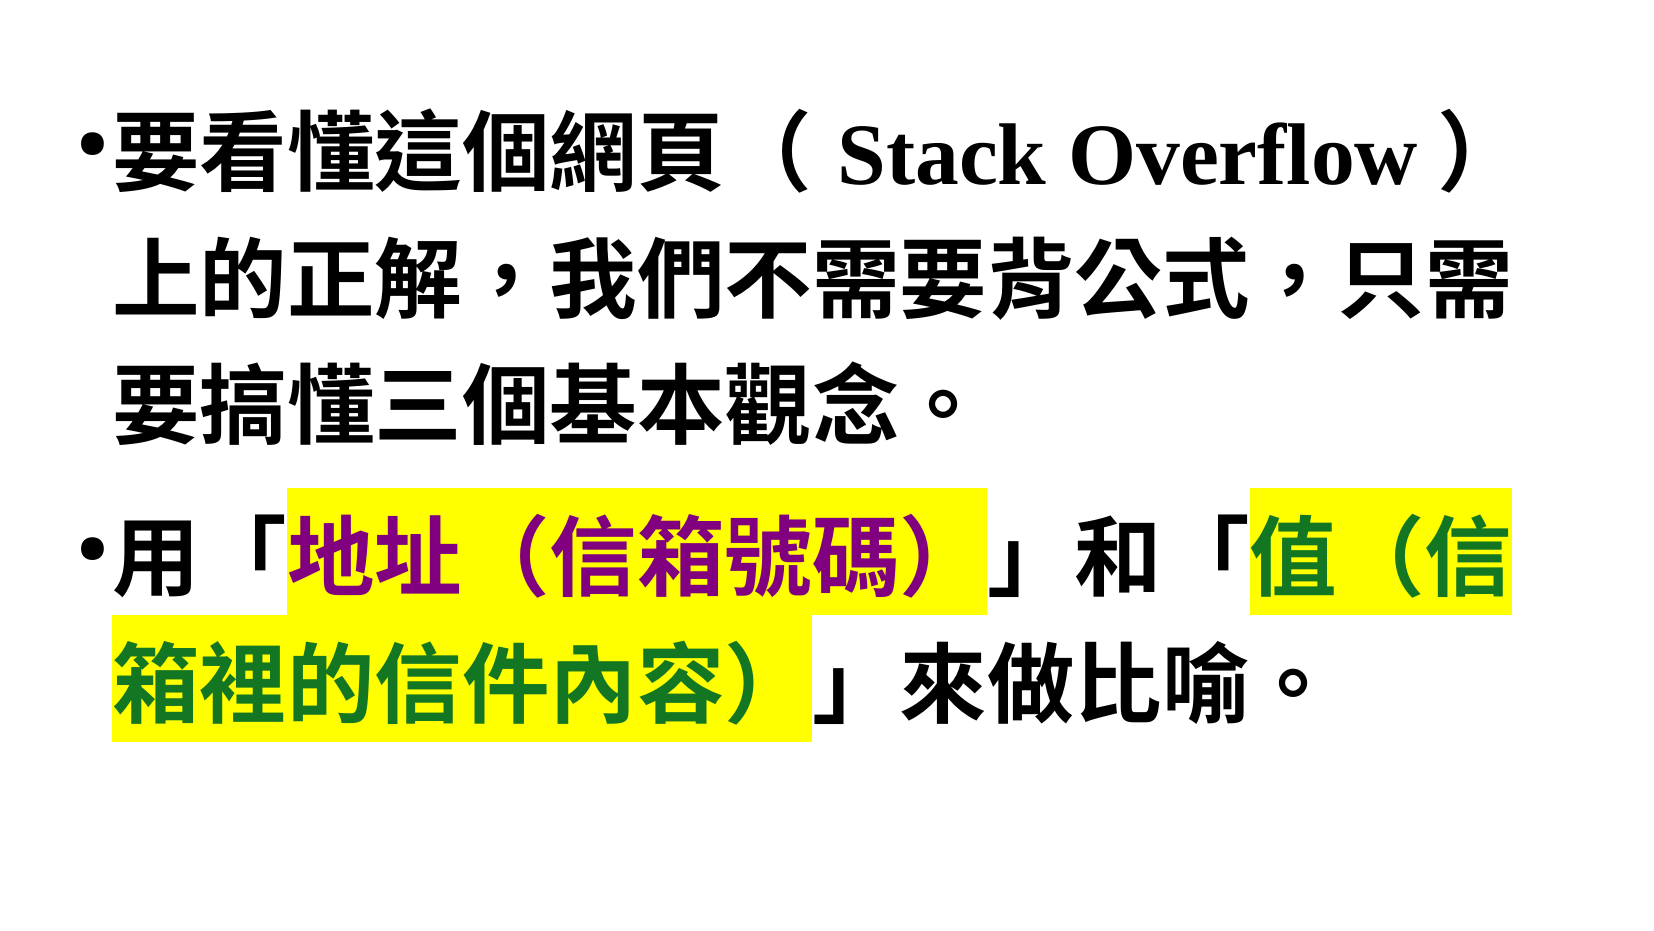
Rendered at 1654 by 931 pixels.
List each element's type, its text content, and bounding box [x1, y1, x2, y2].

text_box 要看懂這個網頁（Stack Overflow）上的正解，我們不需要背公式，只需要搞懂三個基本觀念。 用「地址（信箱號碼）」和「值（信箱裡的信件內容）」來做比喻。 [76, 37, 1565, 931]
